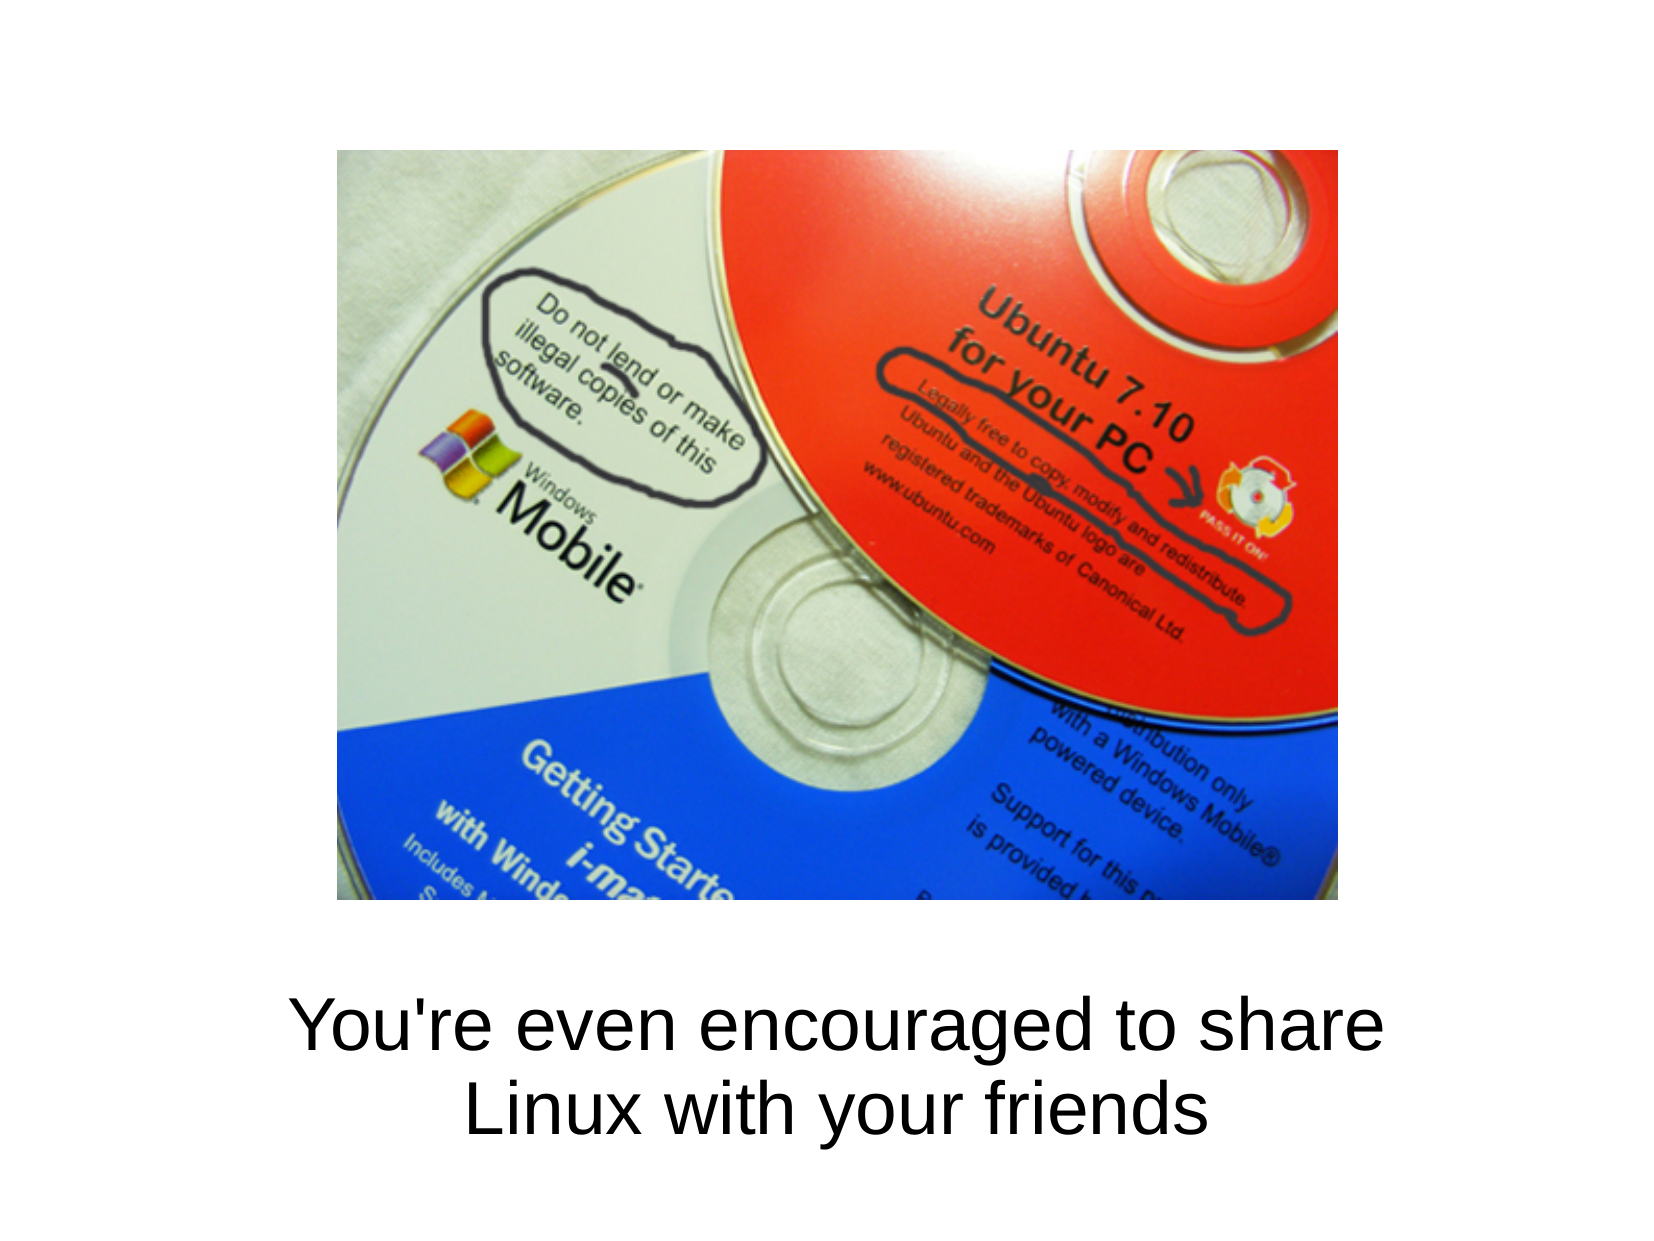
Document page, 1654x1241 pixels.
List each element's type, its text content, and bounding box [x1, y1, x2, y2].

picture [337, 150, 1338, 901]
text_box You're even encouraged to share Linux with your friends [249, 975, 1426, 1163]
